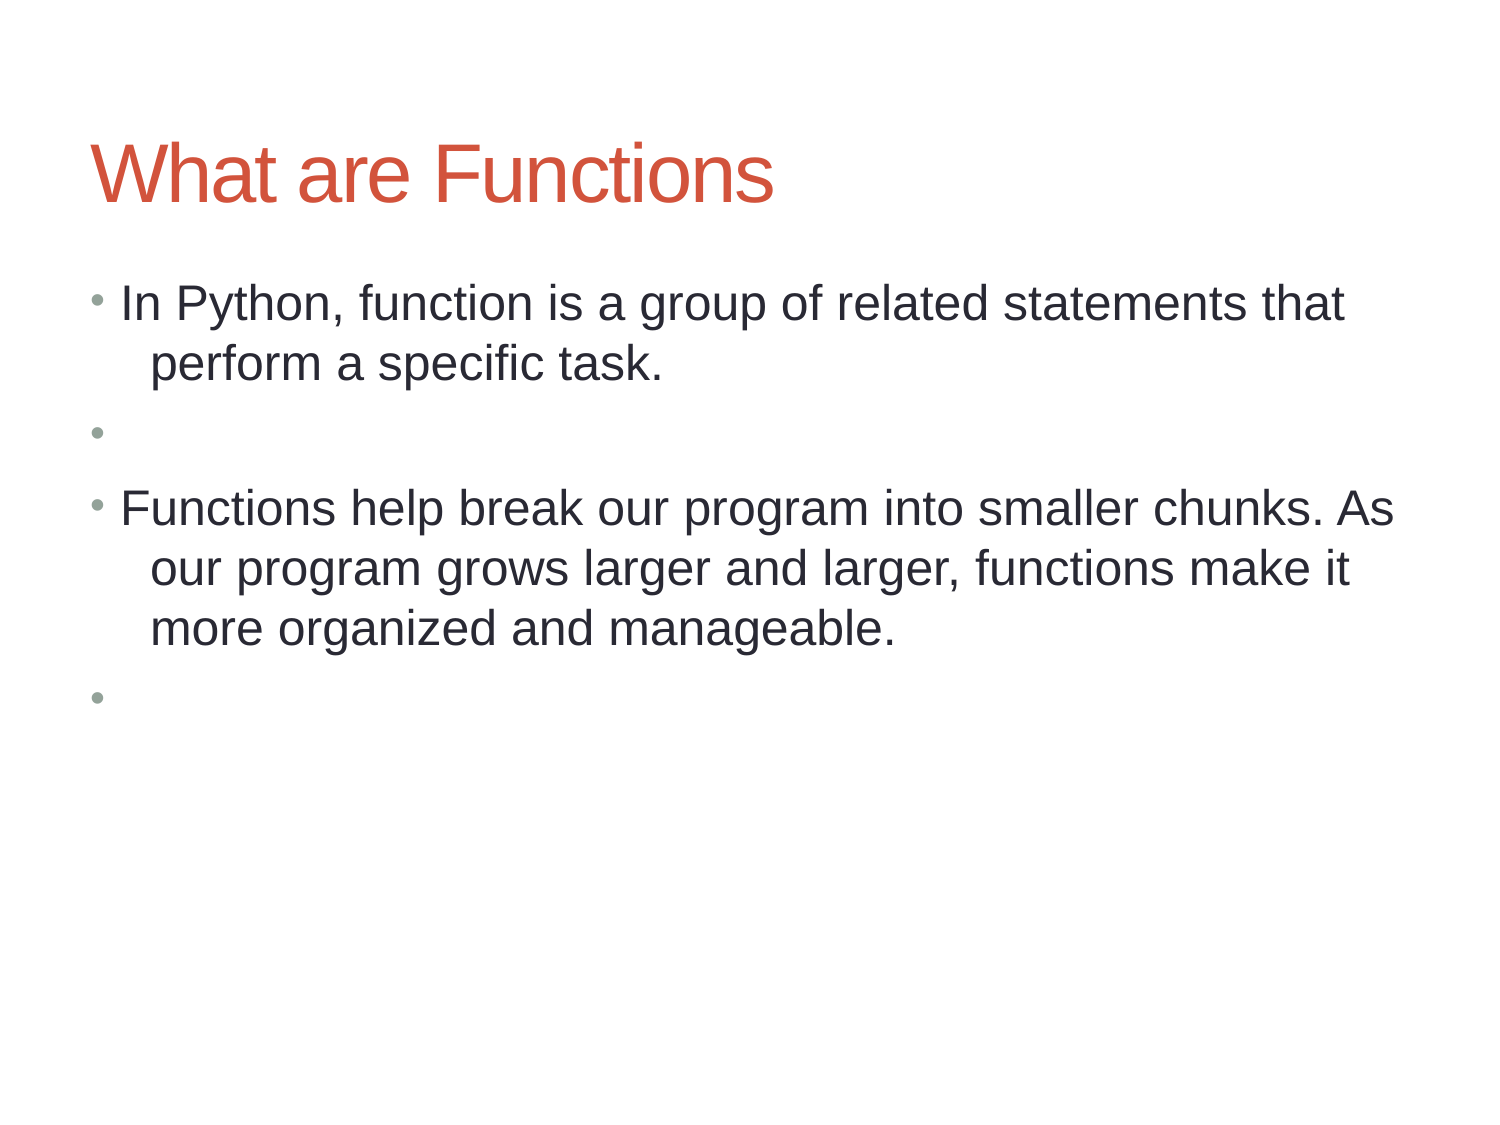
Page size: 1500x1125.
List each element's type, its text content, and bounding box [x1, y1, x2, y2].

title What are Functions [75, 87, 1426, 251]
list In Python, function is a group of related statements that perform a specific task. Functions help break our program into smaller chunks. As our program grows larger and larger, functions make it more organized and manageable. [75, 262, 1426, 1063]
